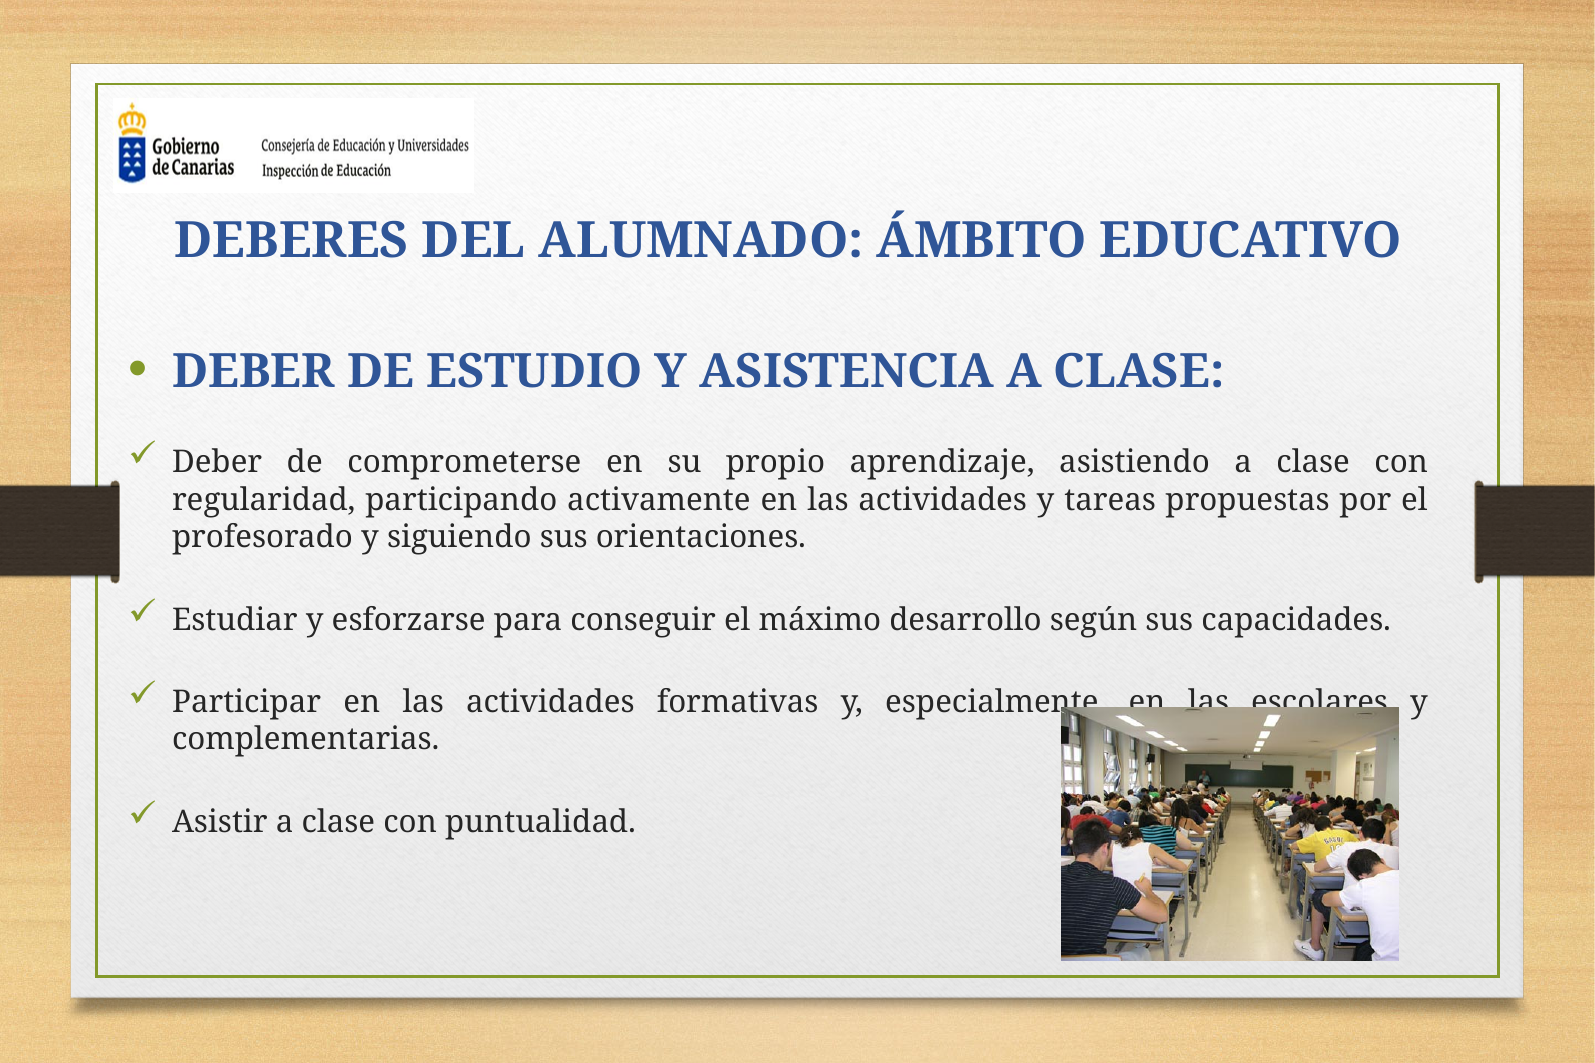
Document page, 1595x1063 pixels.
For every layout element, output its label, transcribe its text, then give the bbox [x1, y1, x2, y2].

text_box DEBERES DEL ALUMNADO: ÁMBITO EDUCATIVO [60, 141, 1517, 334]
picture [0, 0, 1595, 1063]
text_box DEBER DE ESTUDIO Y ASISTENCIA A CLASE: Deber de comprometerse en su propio aprendizaje, asistiendo a clase con regularidad, participando activamente en las actividades y tareas propuestas por el profesorado y siguiendo sus orientaciones. Estudiar y esforzarse para conseguir el máximo desarrollo según sus capacidades. Participar en las actividades formativas y, especialmente, en las escolares y complementarias. Asistir a clase con puntualidad. [113, 287, 1445, 932]
